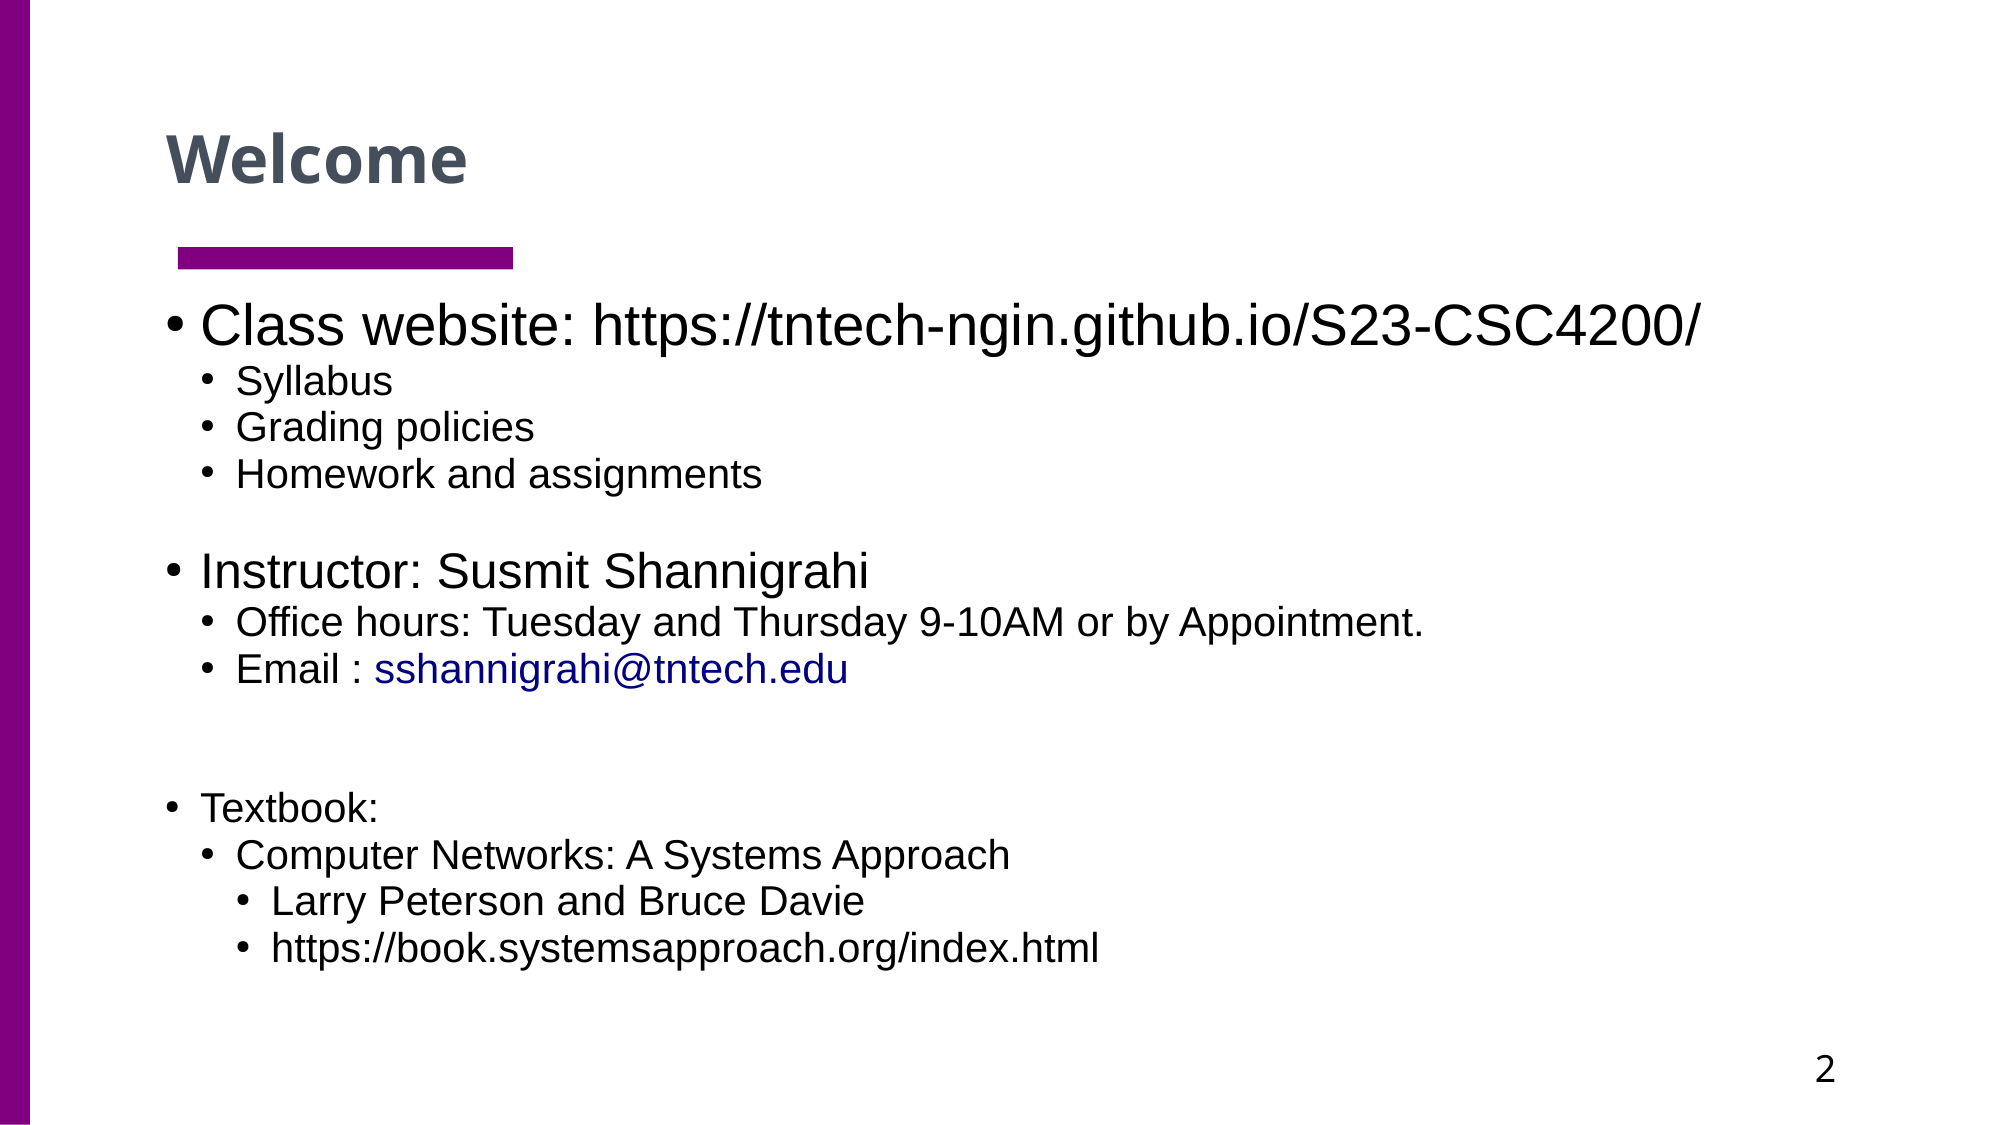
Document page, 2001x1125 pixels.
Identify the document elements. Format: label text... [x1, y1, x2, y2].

text_box Class website: https://tntech-ngin.github.io/S23-CSC4200/ Syllabus Grading policies Homework and assignments Instructor: Susmit Shannigrahi Office hours: Tuesday and Thursday 9-10AM or by Appointment. Email : sshannigrahi@tntech.edu Textbook: Computer Networks: A Systems Approach Larry Peterson and Bruce Davie https://book.systemsapproach.org/index.html [150, 285, 1885, 1103]
text_box Welcome [151, 0, 1849, 212]
